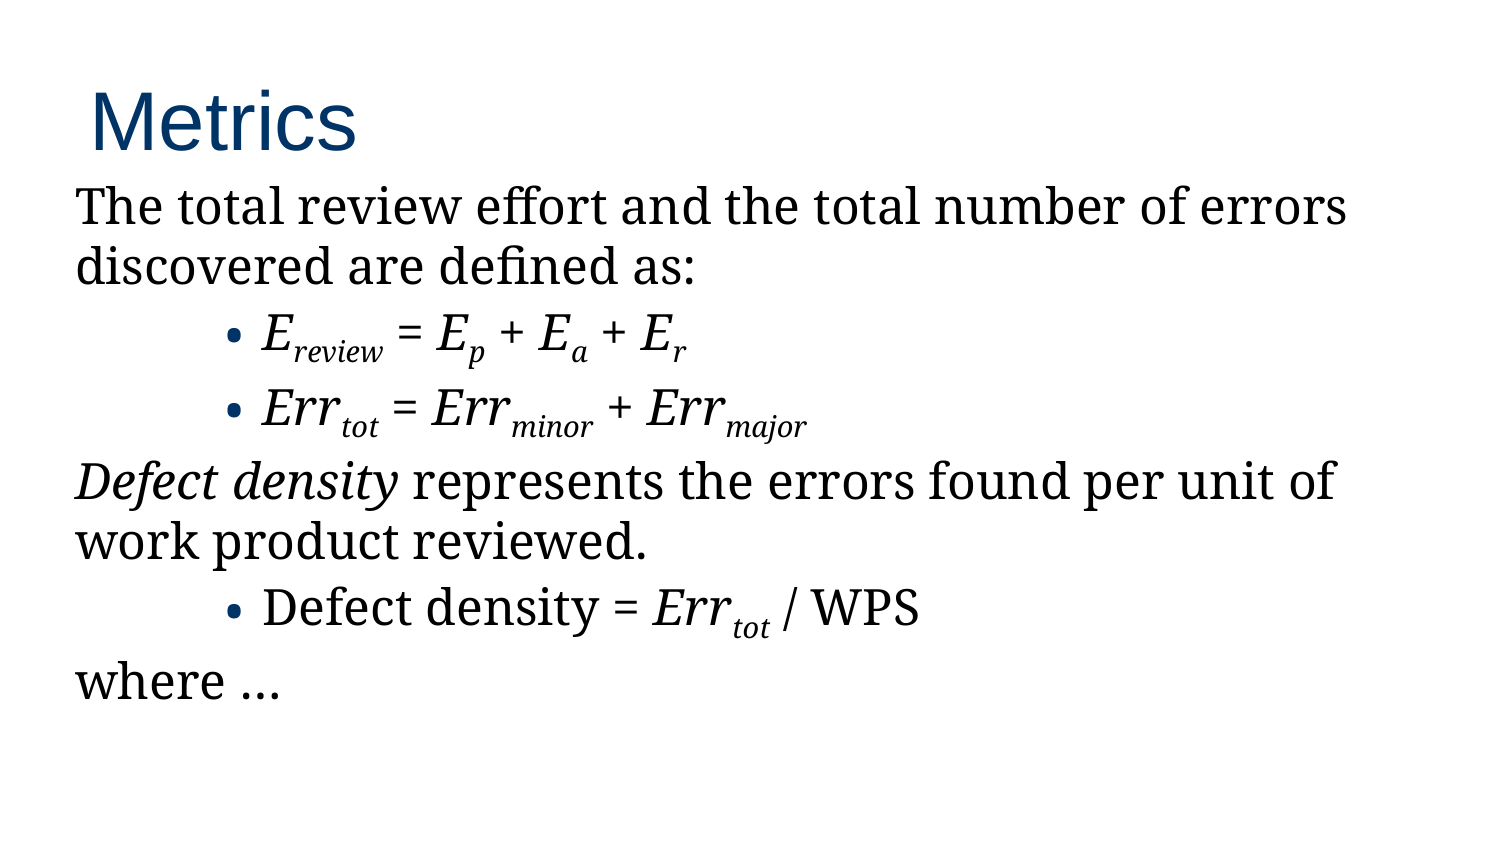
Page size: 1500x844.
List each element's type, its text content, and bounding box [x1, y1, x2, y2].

title Metrics [75, 33, 1425, 174]
subtitle The total review effort and the total number of errors discovered are defined as: Ereview = Ep + Ea + Er Errtot = Errminor + Errmajor Defect density represents the errors found per unit of work product reviewed. Defect density = Errtot / WPS where … [75, 174, 1425, 711]
